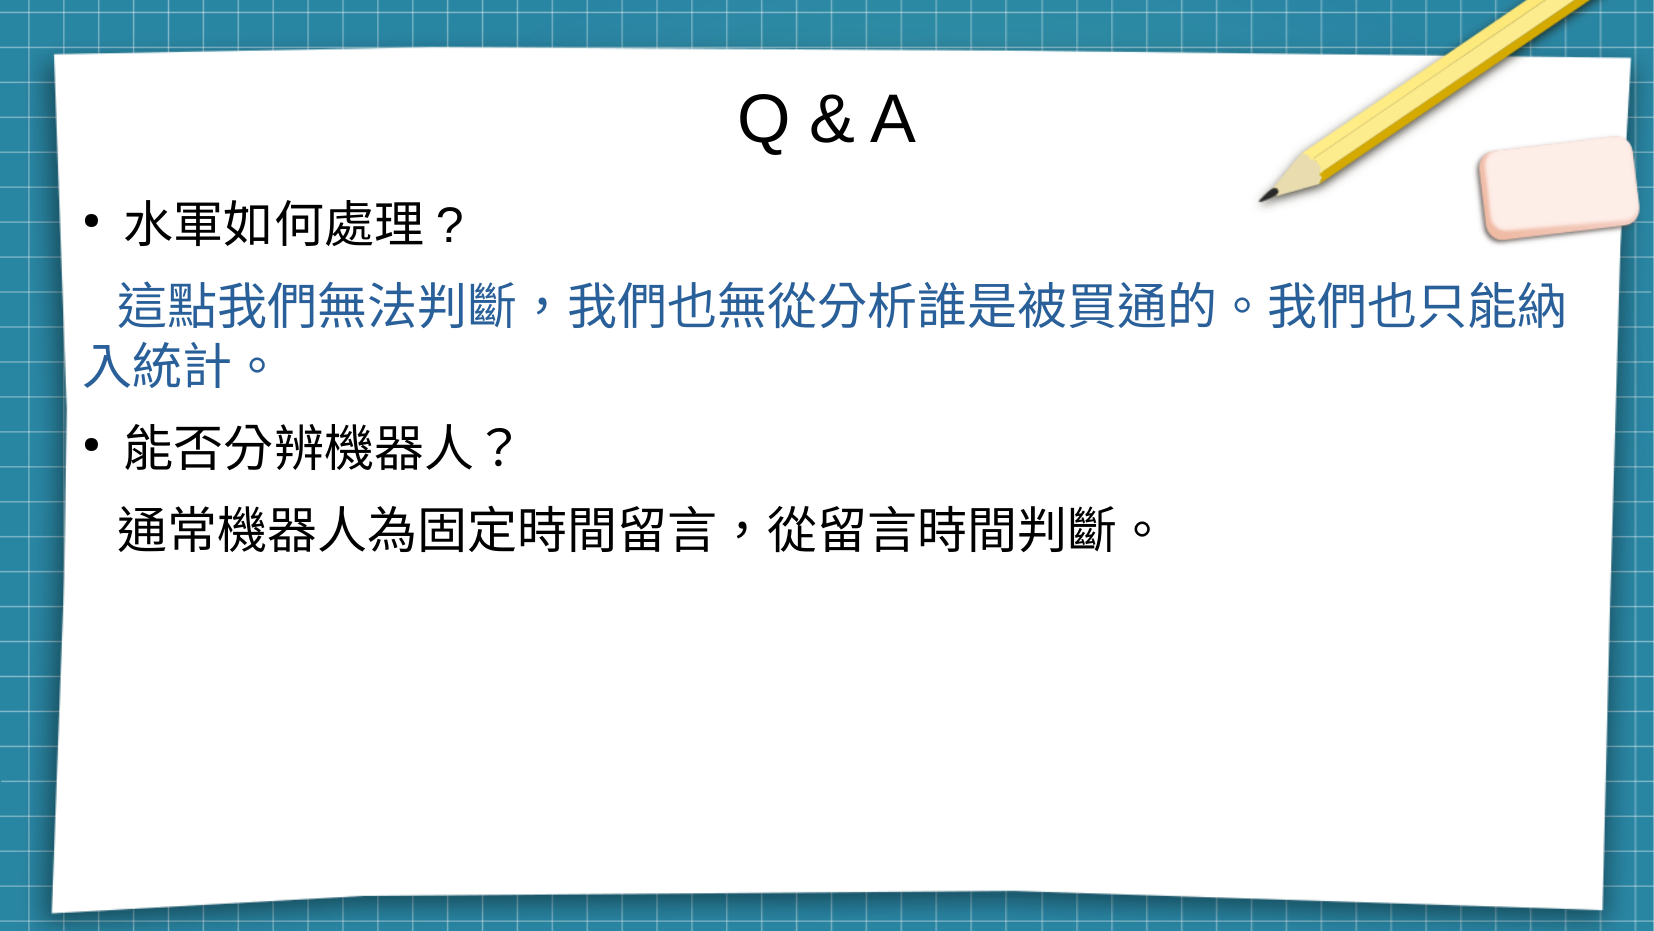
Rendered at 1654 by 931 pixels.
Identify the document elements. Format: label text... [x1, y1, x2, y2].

title Q & A [82, 37, 1571, 192]
list 水軍如何處理? 這點我們無法判斷，我們也無從分析誰是被買通的。我們也只能納入統計。 能否分辨機器人？ 通常機器人為固定時間留言，從留言時間判斷。 [82, 192, 1571, 868]
